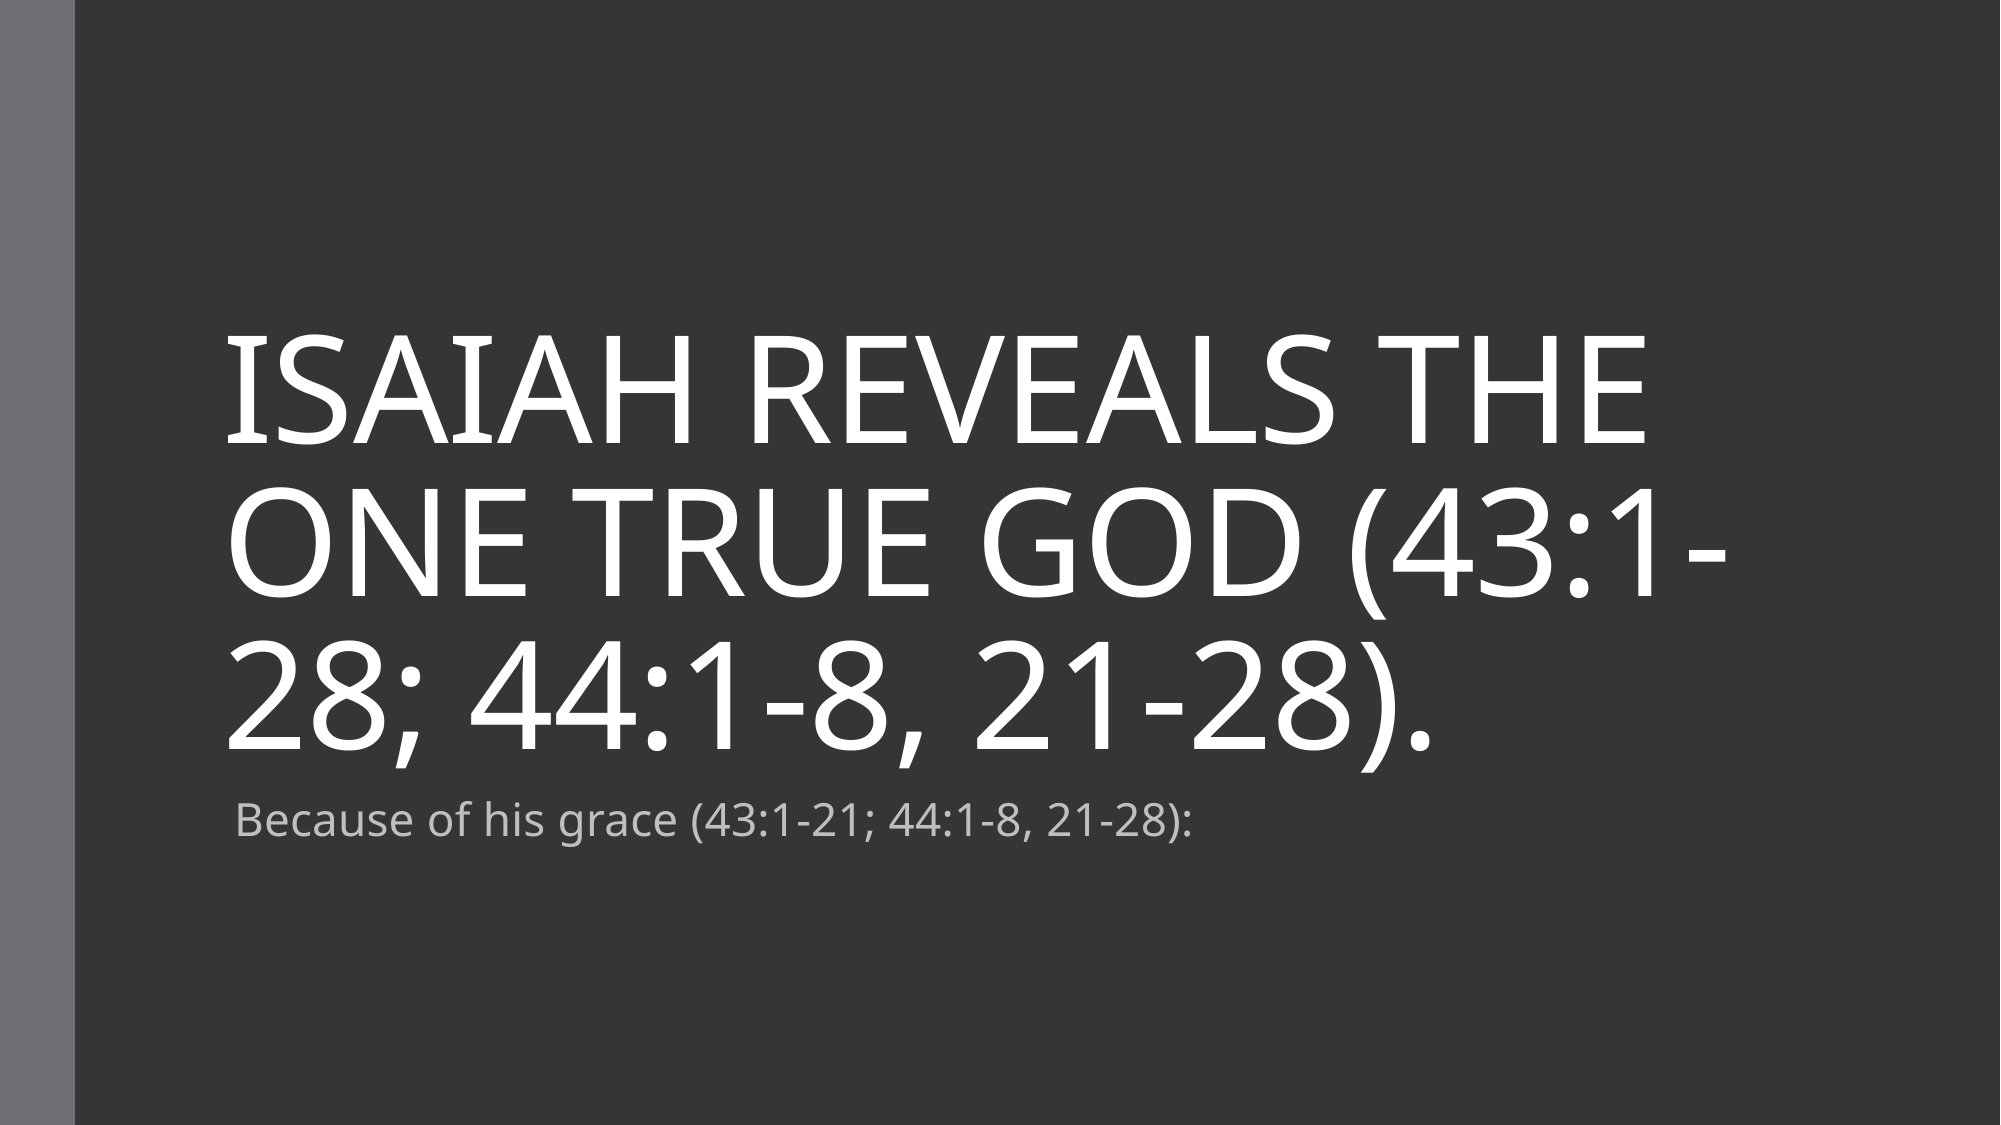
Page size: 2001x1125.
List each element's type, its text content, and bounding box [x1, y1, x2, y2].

title ISAIAH REVEALS THE ONE TRUE GOD (43:1-28; 44:1-8, 21-28). [206, 124, 1752, 787]
subtitle Because of his grace (43:1-21; 44:1-8, 21-28): [206, 787, 1752, 1066]
